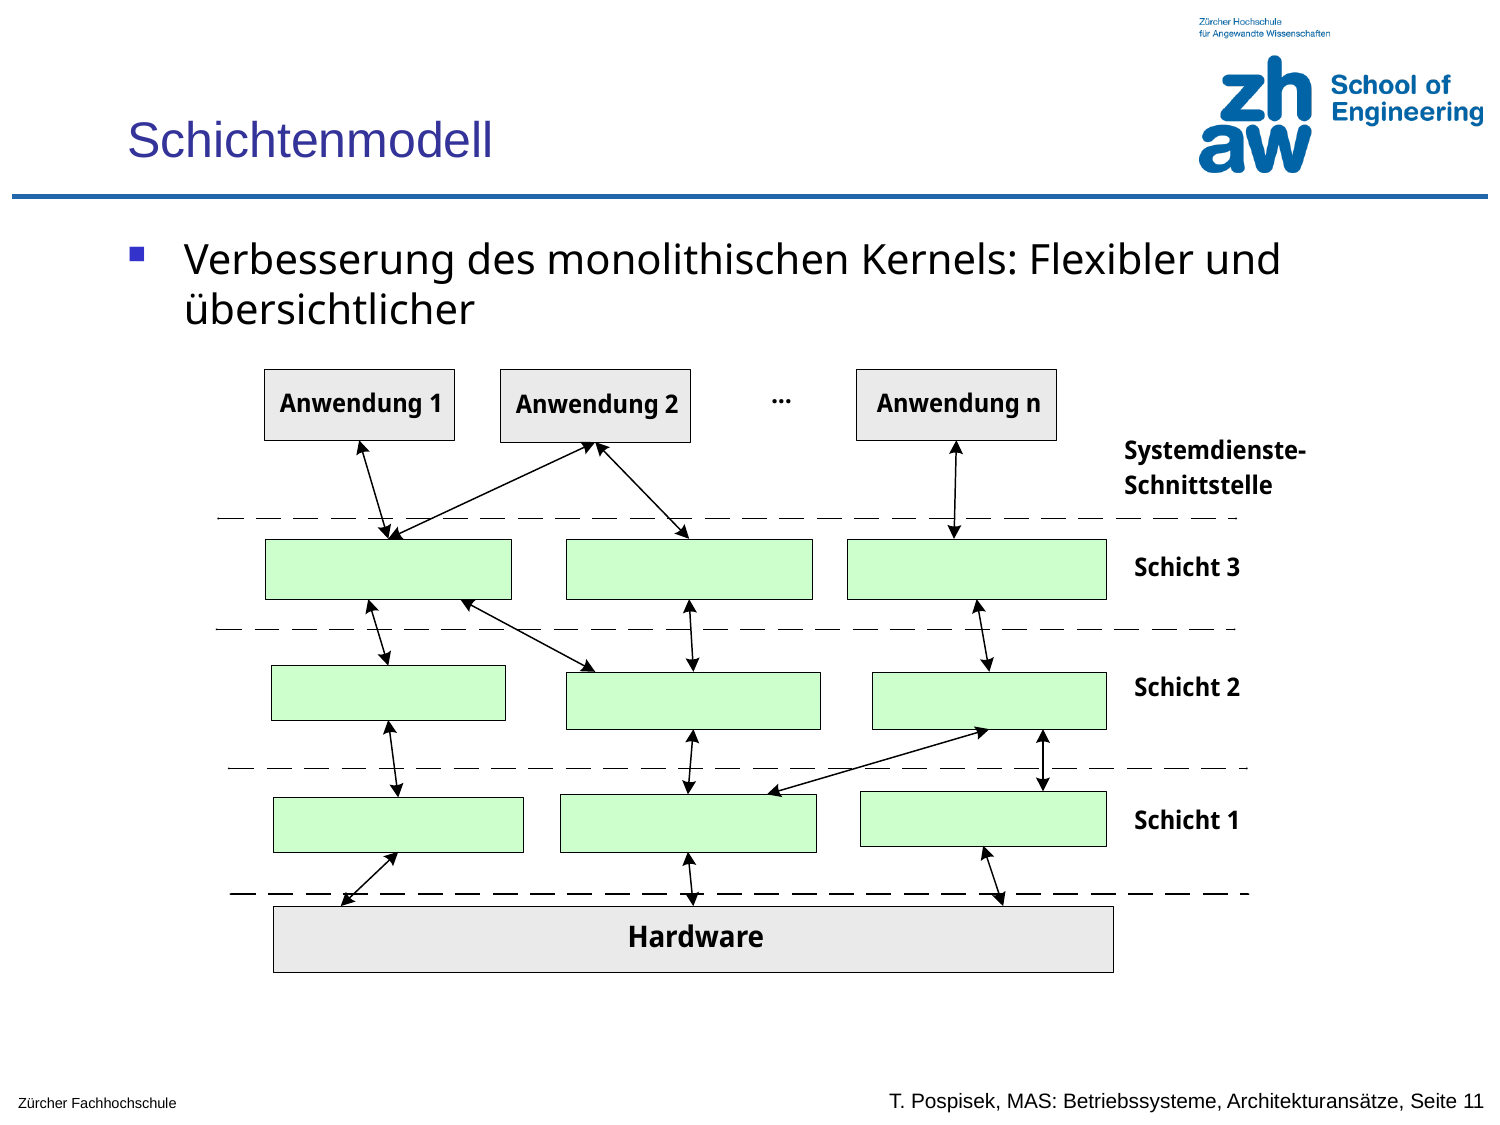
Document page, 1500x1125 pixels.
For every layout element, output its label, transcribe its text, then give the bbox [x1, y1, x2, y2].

text_box Anwendung 1 [279, 385, 444, 421]
title Schichtenmodell [112, 50, 1391, 175]
text_box [365, 600, 379, 615]
text_box [861, 777, 1106, 862]
text_box [979, 656, 994, 672]
text_box [947, 524, 962, 539]
text_box [265, 370, 454, 456]
text_box [674, 523, 690, 539]
text_box [857, 370, 1056, 455]
text_box [685, 657, 700, 672]
text_box [561, 783, 816, 867]
text_box Anwendung 2 [515, 386, 680, 422]
text_box [266, 523, 511, 612]
text_box Schicht 2 [1134, 669, 1241, 705]
text_box ... [771, 376, 797, 412]
text_box [567, 540, 812, 599]
text_box [567, 673, 820, 744]
text_box Hardware [627, 916, 766, 957]
text_box [873, 673, 1106, 744]
picture [1199, 18, 1483, 173]
text_box [848, 540, 1106, 614]
text_box Schicht 1 [1134, 801, 1241, 837]
text_box Schicht 3 [1134, 549, 1241, 585]
text_box Anwendung n [876, 385, 1043, 421]
text_box [682, 780, 697, 794]
text_box [682, 600, 697, 614]
text_box [272, 650, 505, 735]
text_box [274, 782, 523, 867]
list Verbesserung des monolithischen Kernels: Flexibler und übersichtlicher [112, 224, 1363, 338]
text_box [501, 370, 690, 457]
text_box [579, 658, 596, 672]
text_box [274, 890, 1113, 972]
text_box Systemdienste- Schnittstelle [1124, 431, 1308, 502]
